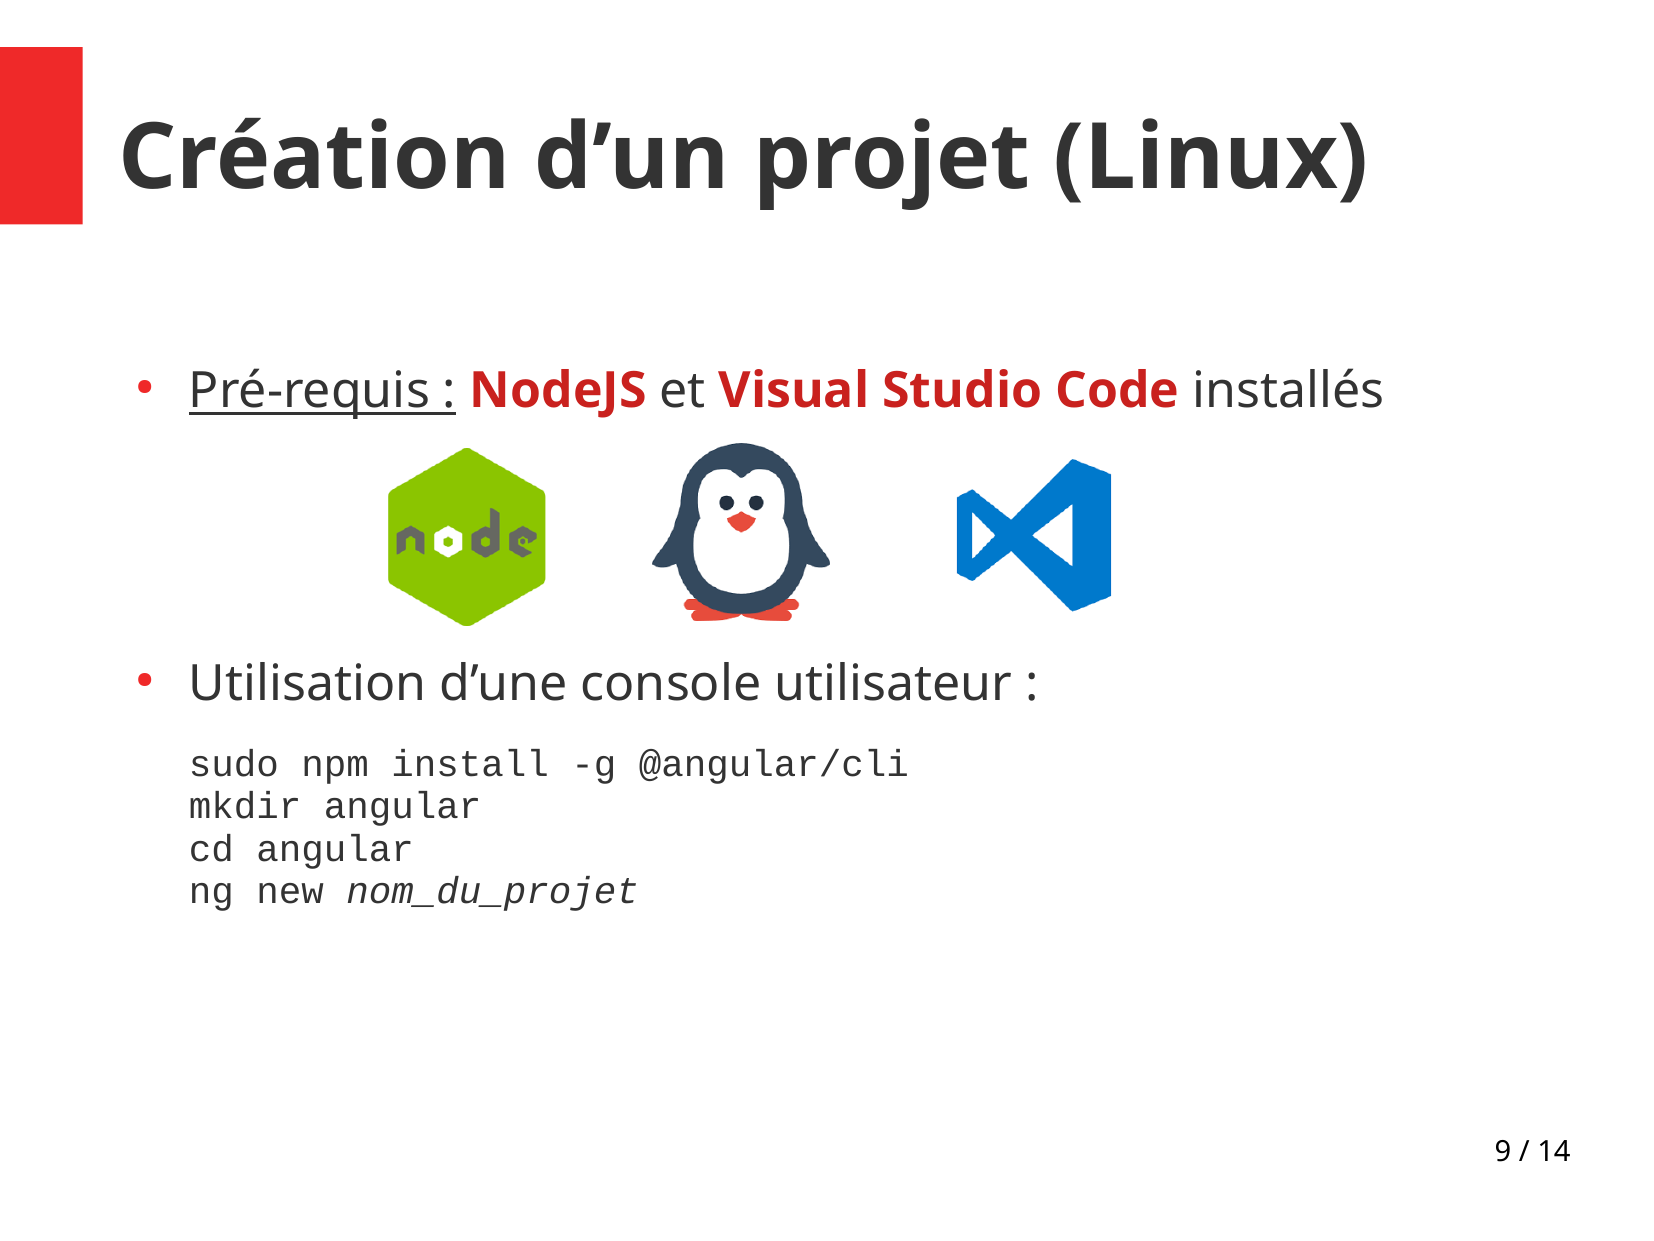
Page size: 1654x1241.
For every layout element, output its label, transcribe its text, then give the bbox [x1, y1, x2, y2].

title Création d’un projet (Linux) [118, 49, 1571, 257]
picture [944, 448, 1123, 626]
picture [652, 443, 830, 621]
picture [377, 448, 556, 626]
list Pré-requis : NodeJS et Visual Studio Code installés Utilisation d’une console utilisateur : sudo npm install -g @angular/cli mkdir angular cd angular ng new nom_du_projet [118, 354, 1536, 1074]
